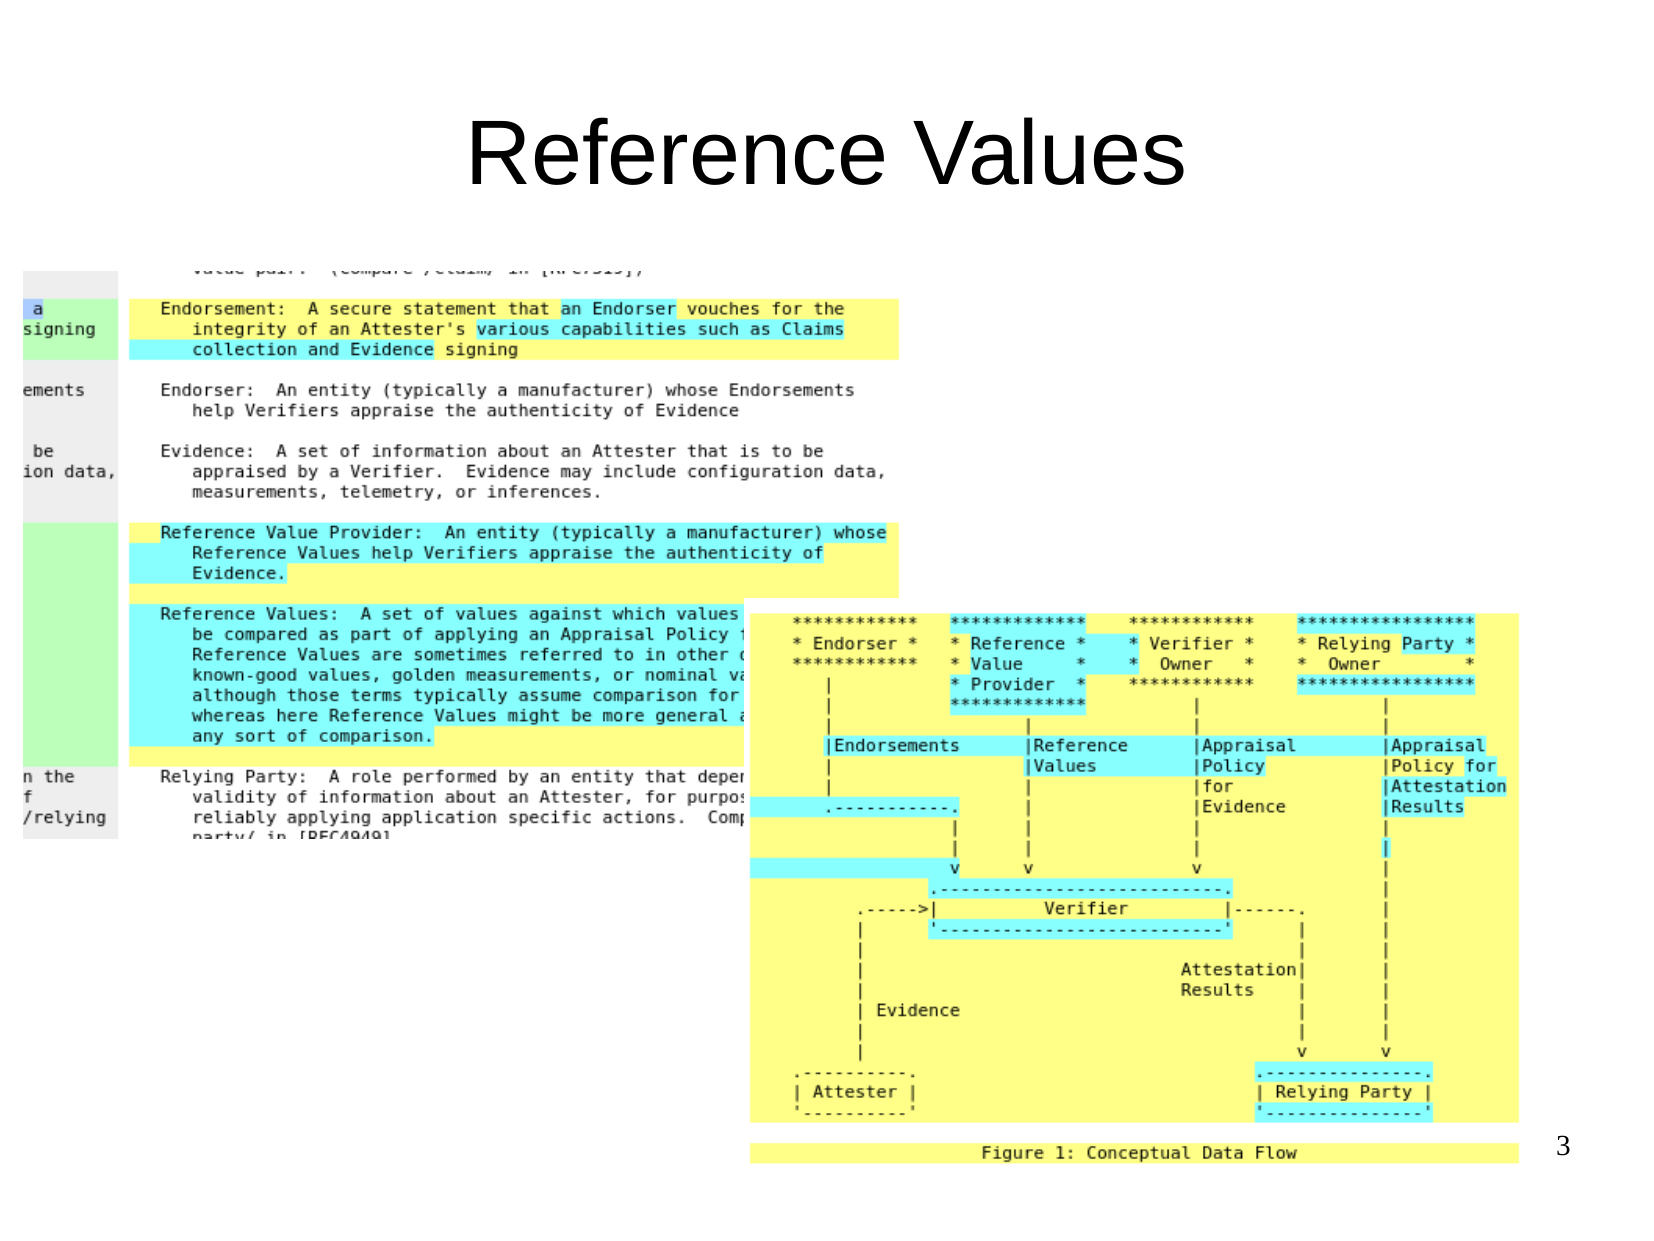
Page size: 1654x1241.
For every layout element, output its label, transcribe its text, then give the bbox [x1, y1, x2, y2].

picture [23, 271, 1549, 1170]
title Reference Values [82, 49, 1571, 257]
